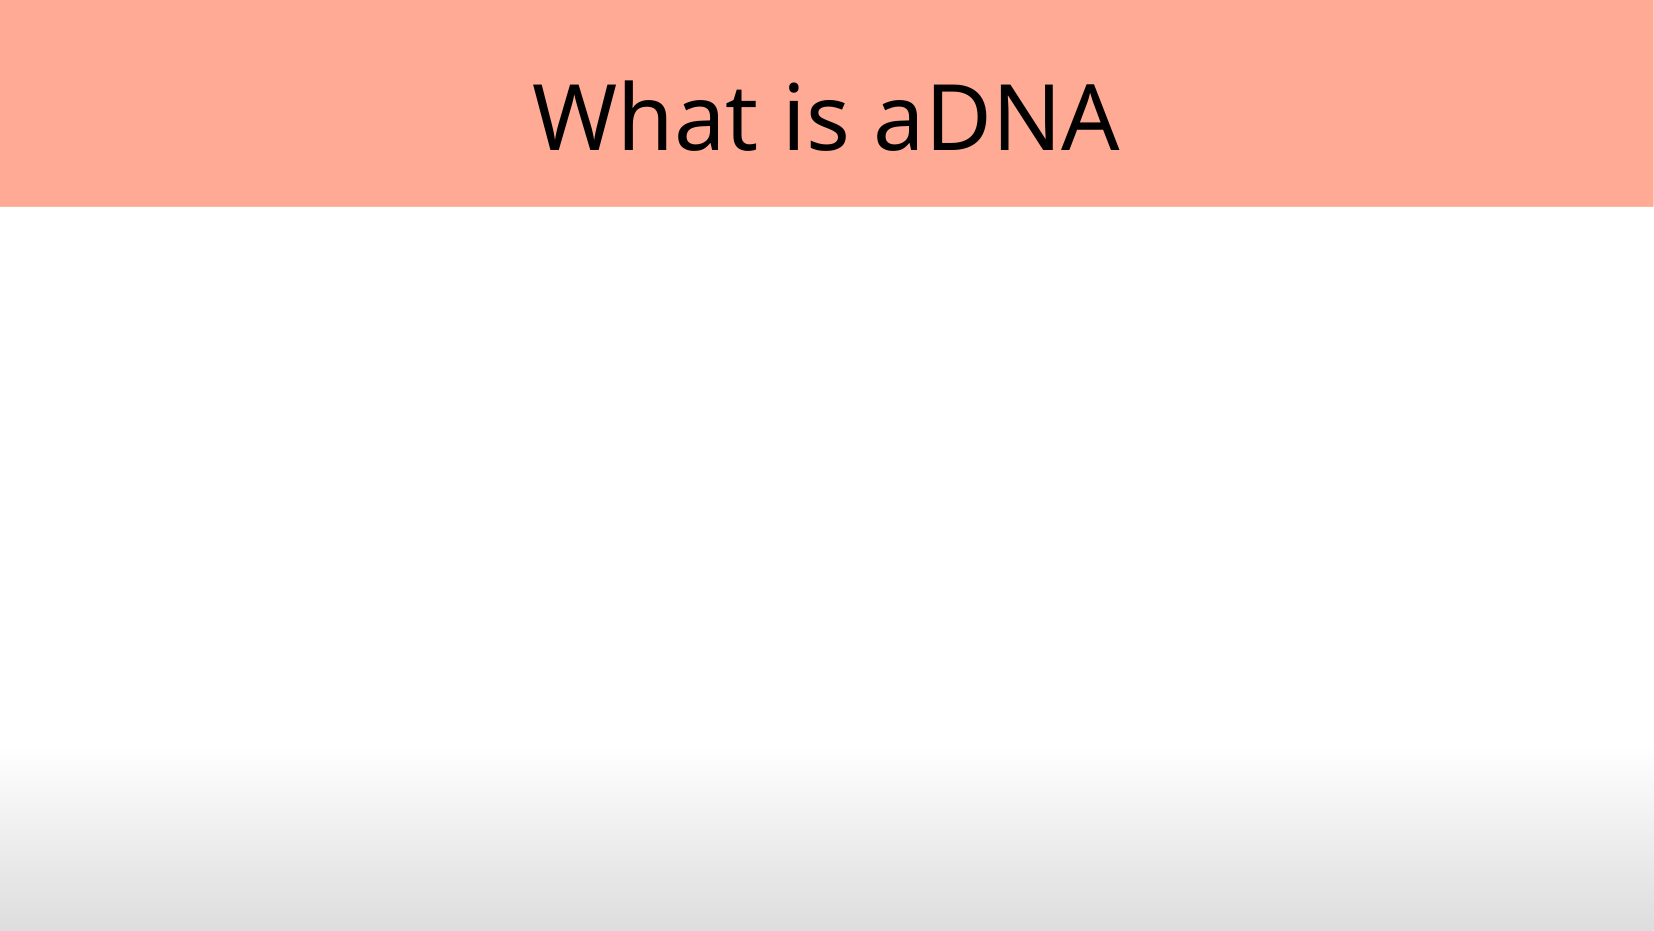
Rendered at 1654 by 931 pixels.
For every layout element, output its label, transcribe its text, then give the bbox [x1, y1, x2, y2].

title What is aDNA [82, 37, 1571, 193]
text_box [0, 0, 1654, 207]
